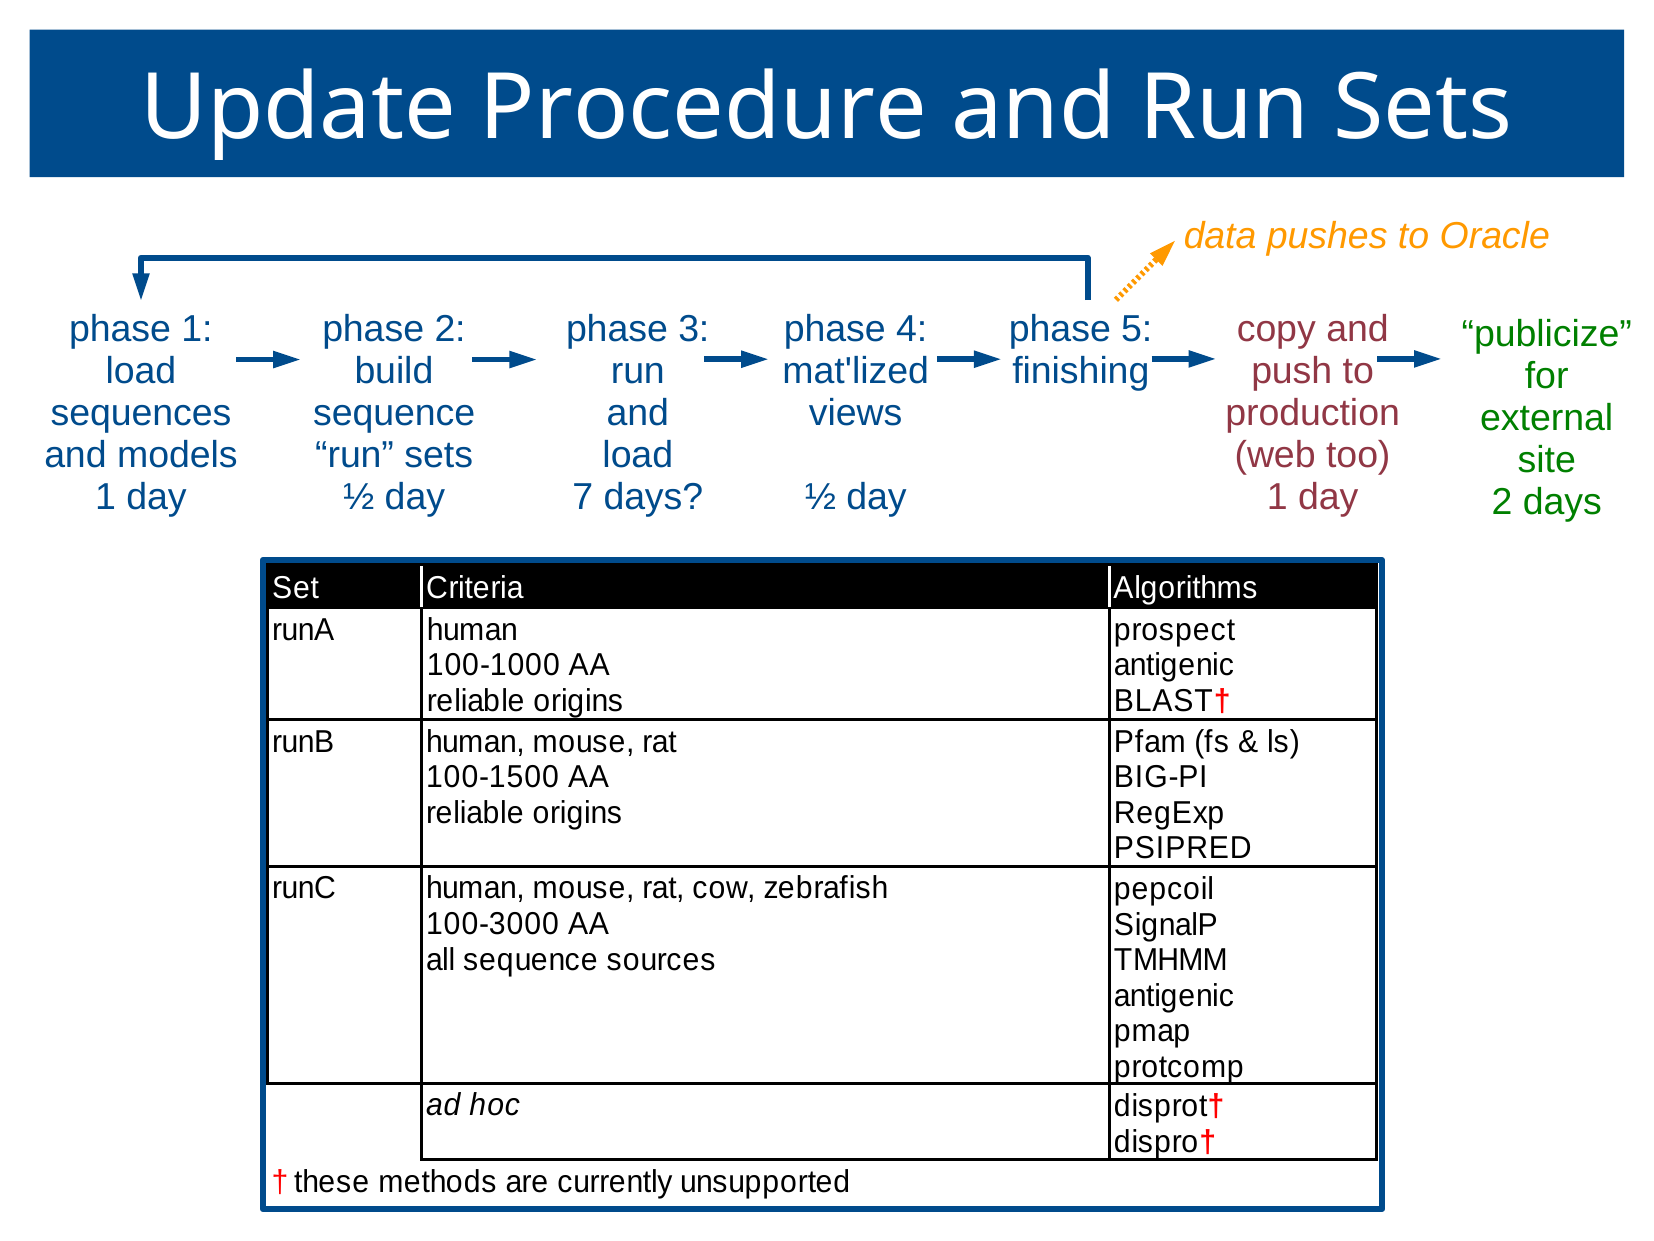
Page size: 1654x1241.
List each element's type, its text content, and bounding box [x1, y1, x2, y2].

title Update Procedure and Run Sets [29, 29, 1625, 178]
text_box phase 1: load sequences and models 1 day [29, 299, 253, 525]
text_box phase 5: finishing [994, 300, 1182, 399]
text_box data pushes to Oracle [1169, 206, 1565, 264]
text_box copy and push to production (web too) 1 day [1210, 300, 1415, 525]
text_box phase 3: run and load 7 days? [551, 300, 725, 525]
chart [265, 562, 1380, 1207]
text_box phase 2: build sequence “run” sets ½ day [298, 300, 490, 525]
text_box phase 4: mat'lized views ½ day [767, 299, 944, 525]
text_box “publicize” for external site 2 days [1446, 305, 1647, 530]
